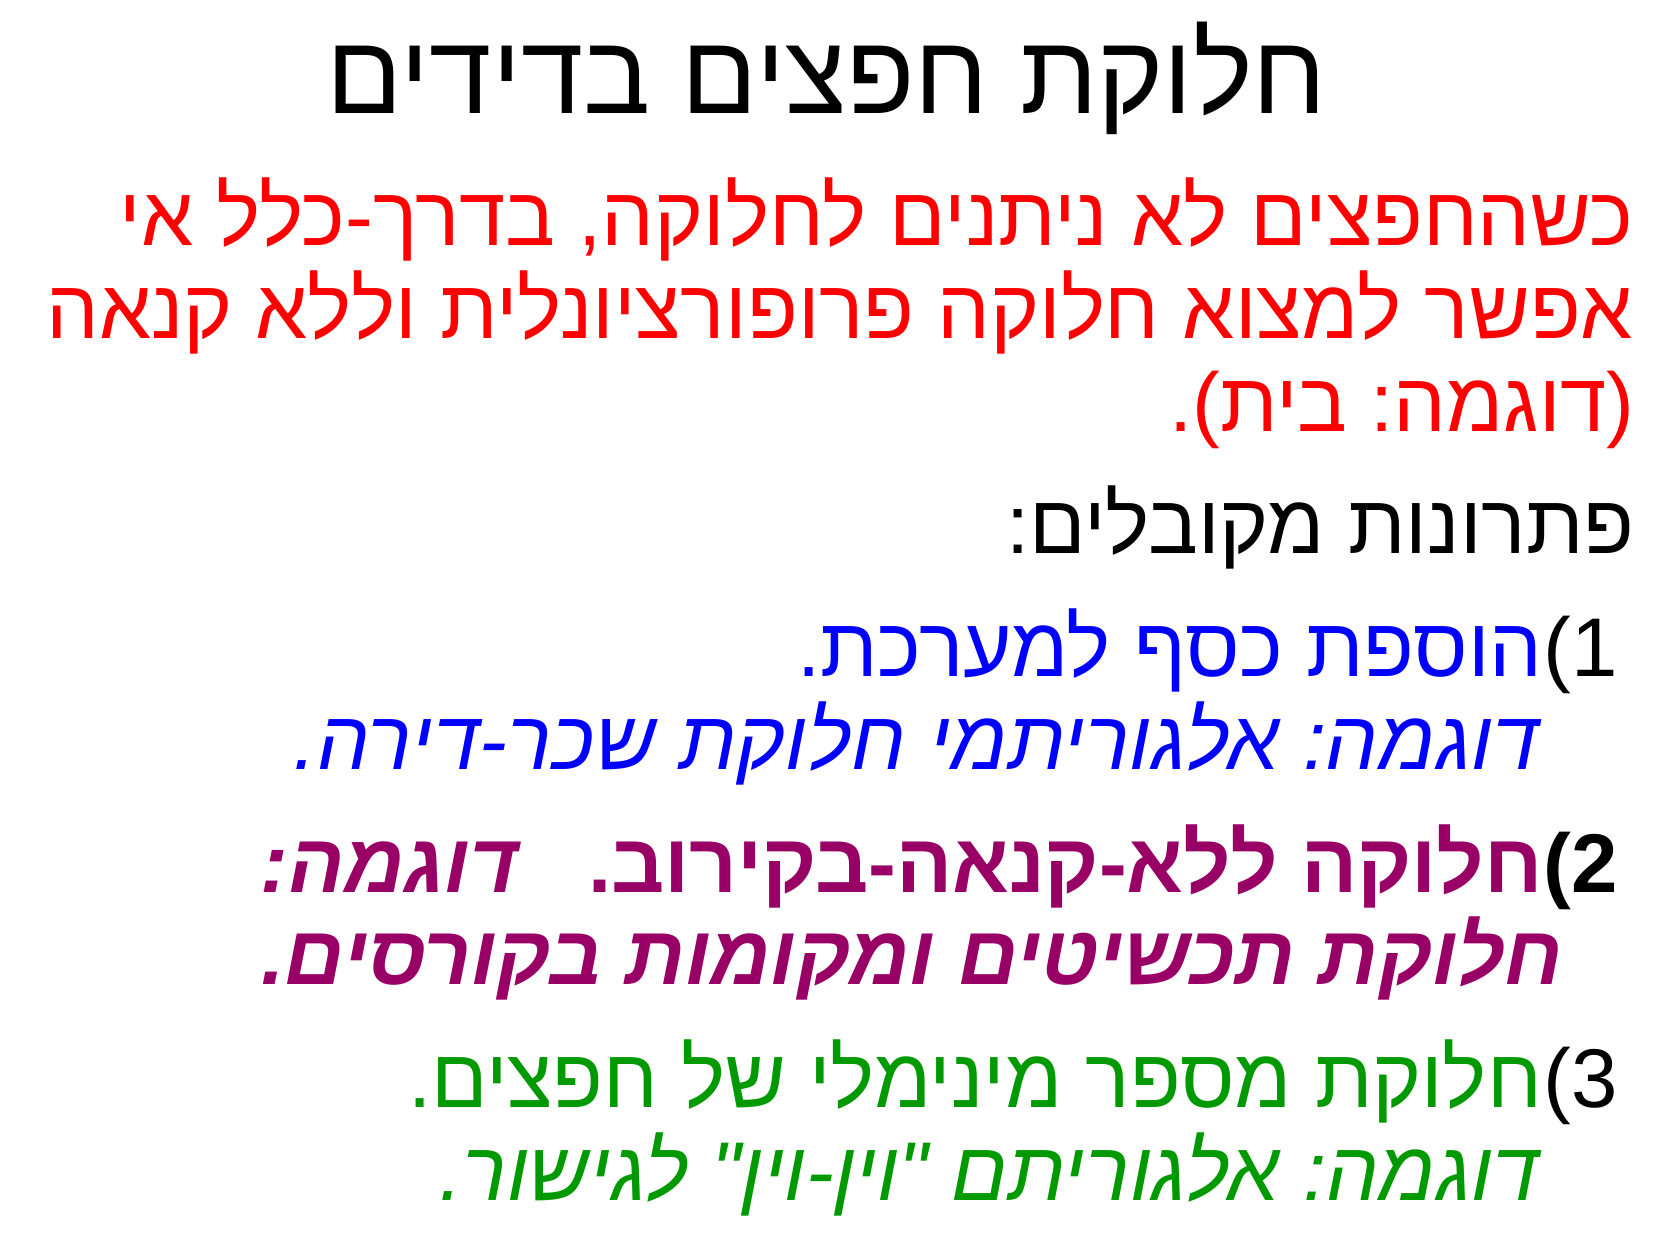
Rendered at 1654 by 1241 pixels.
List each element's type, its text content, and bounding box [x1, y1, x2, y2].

list כשהחפצים לא ניתנים לחלוקה, בדרך-כלל אי אפשר למצוא חלוקה פרופורציונלית וללא קנאה (דוגמה: בית). פתרונות מקובלים: הוספת כסף למערכת. דוגמה: אלגוריתמי חלוקת שכר-דירה. חלוקה ללא-קנאה-בקירוב. דוגמה: חלוקת תכשיטים ומקומות בקורסים. חלוקת מספר מינימלי של חפצים. דוגמה: אלגוריתם "וין-וין" לגישור. [0, 170, 1636, 1216]
title חלוקת חפצים בדידים [0, 0, 1654, 151]
